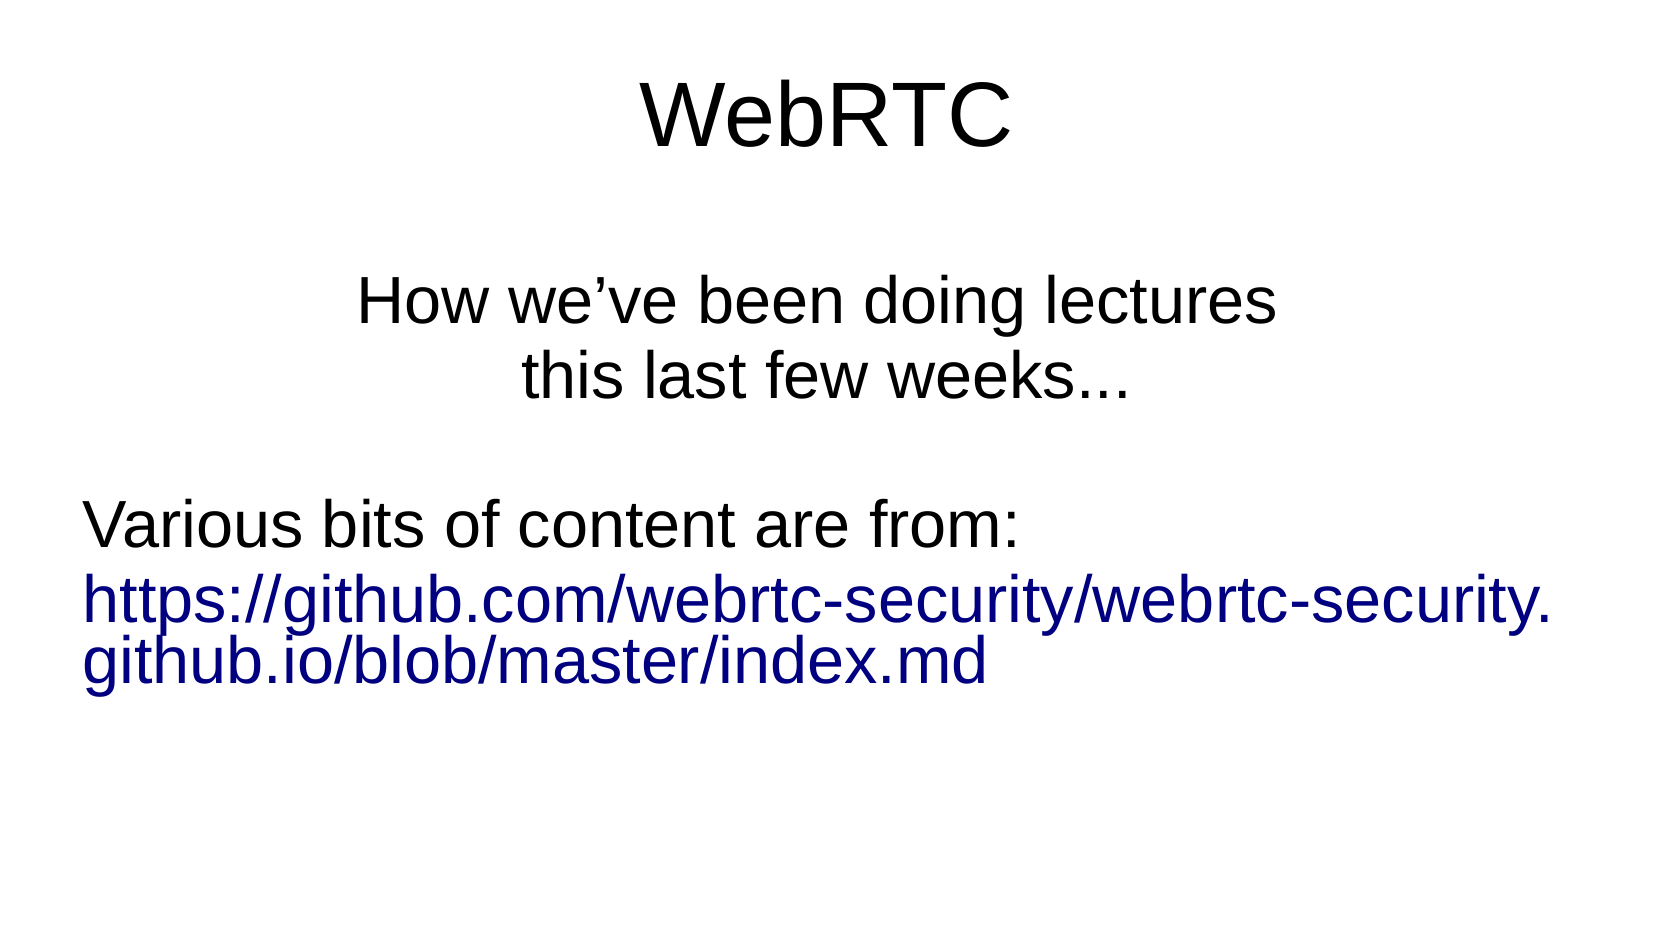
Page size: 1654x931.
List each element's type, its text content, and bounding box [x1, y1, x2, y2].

subtitle How we’ve been doing lectures this last few weeks... Various bits of content are from: https://github.com/webrtc-security/webrtc-security.github.io/blob/master/index.md [82, 217, 1571, 758]
title WebRTC [82, 37, 1571, 193]
